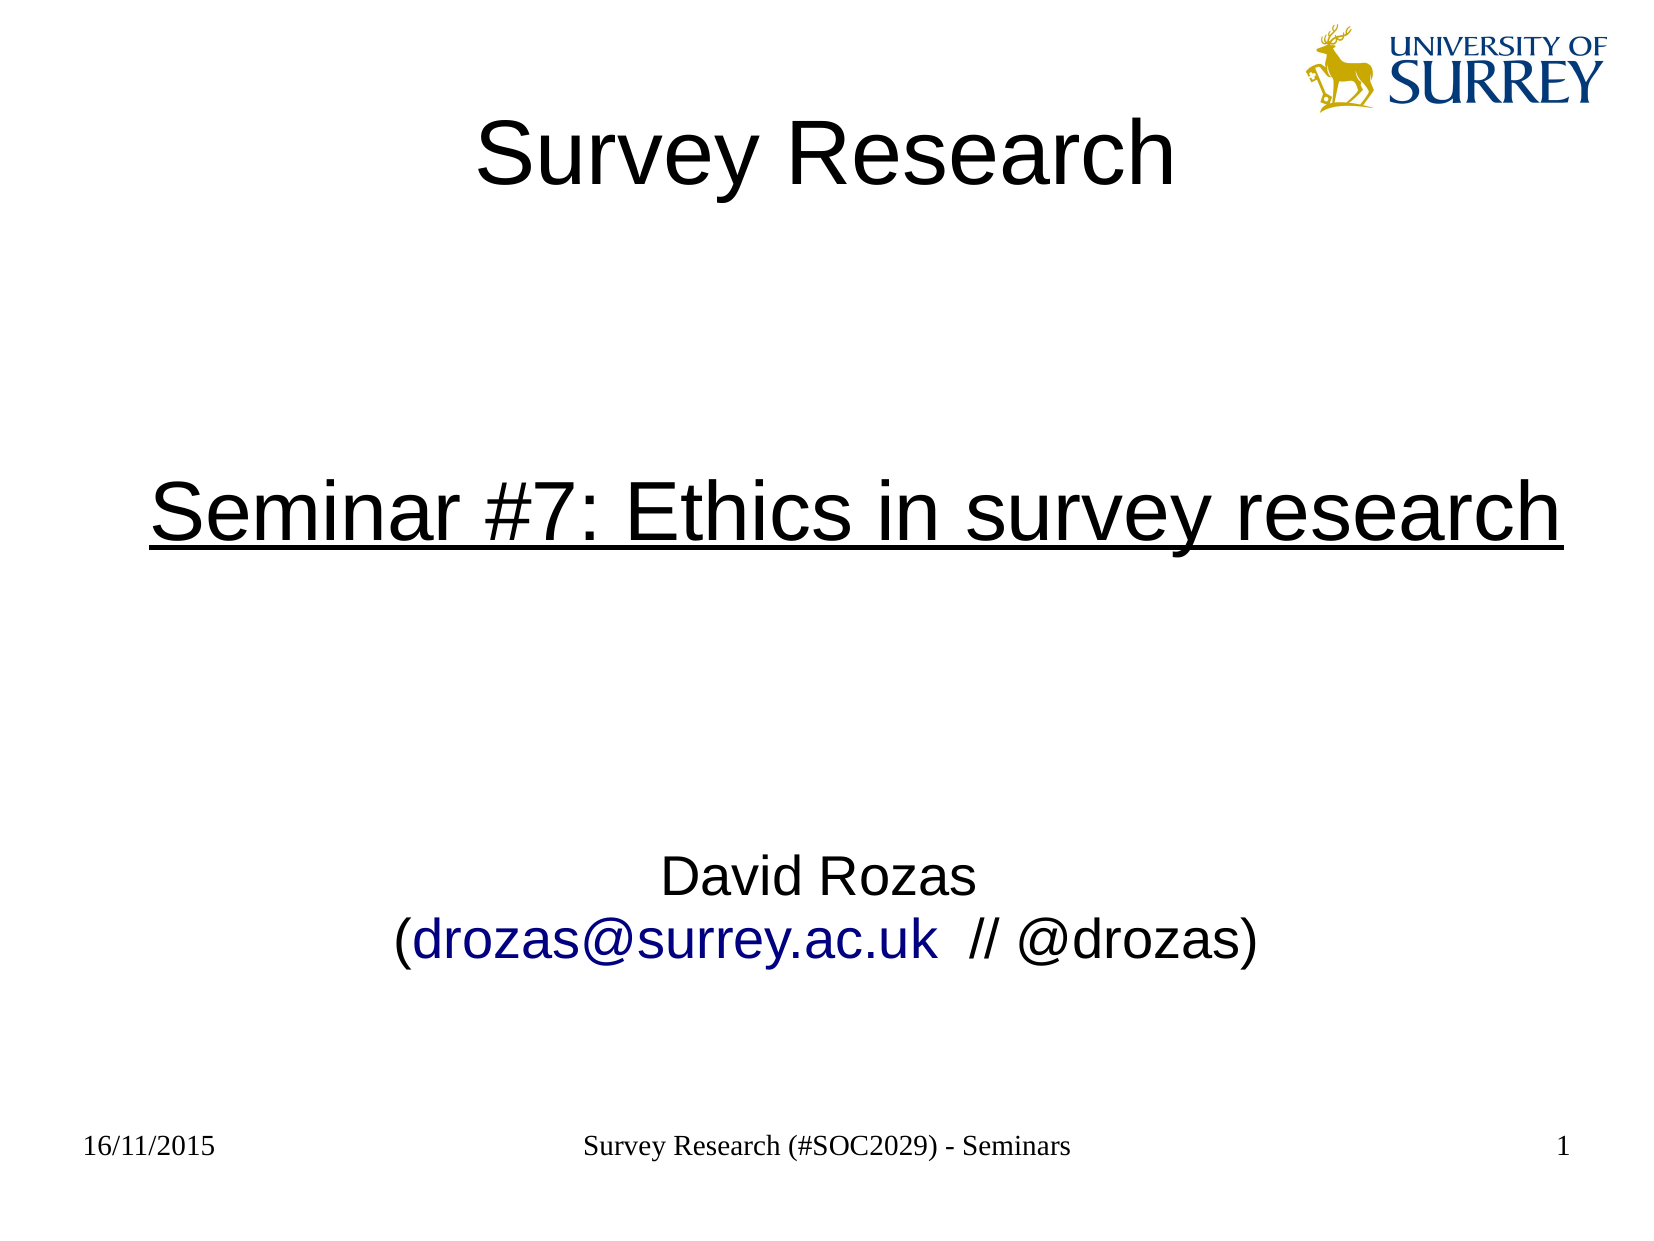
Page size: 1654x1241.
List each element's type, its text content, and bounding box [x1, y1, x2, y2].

picture [1306, 23, 1607, 113]
list Seminar #7: Ethics in survey research David Rozas (drozas@surrey.ac.uk // @drozas) [82, 290, 1571, 1010]
title Survey Research [82, 49, 1571, 257]
